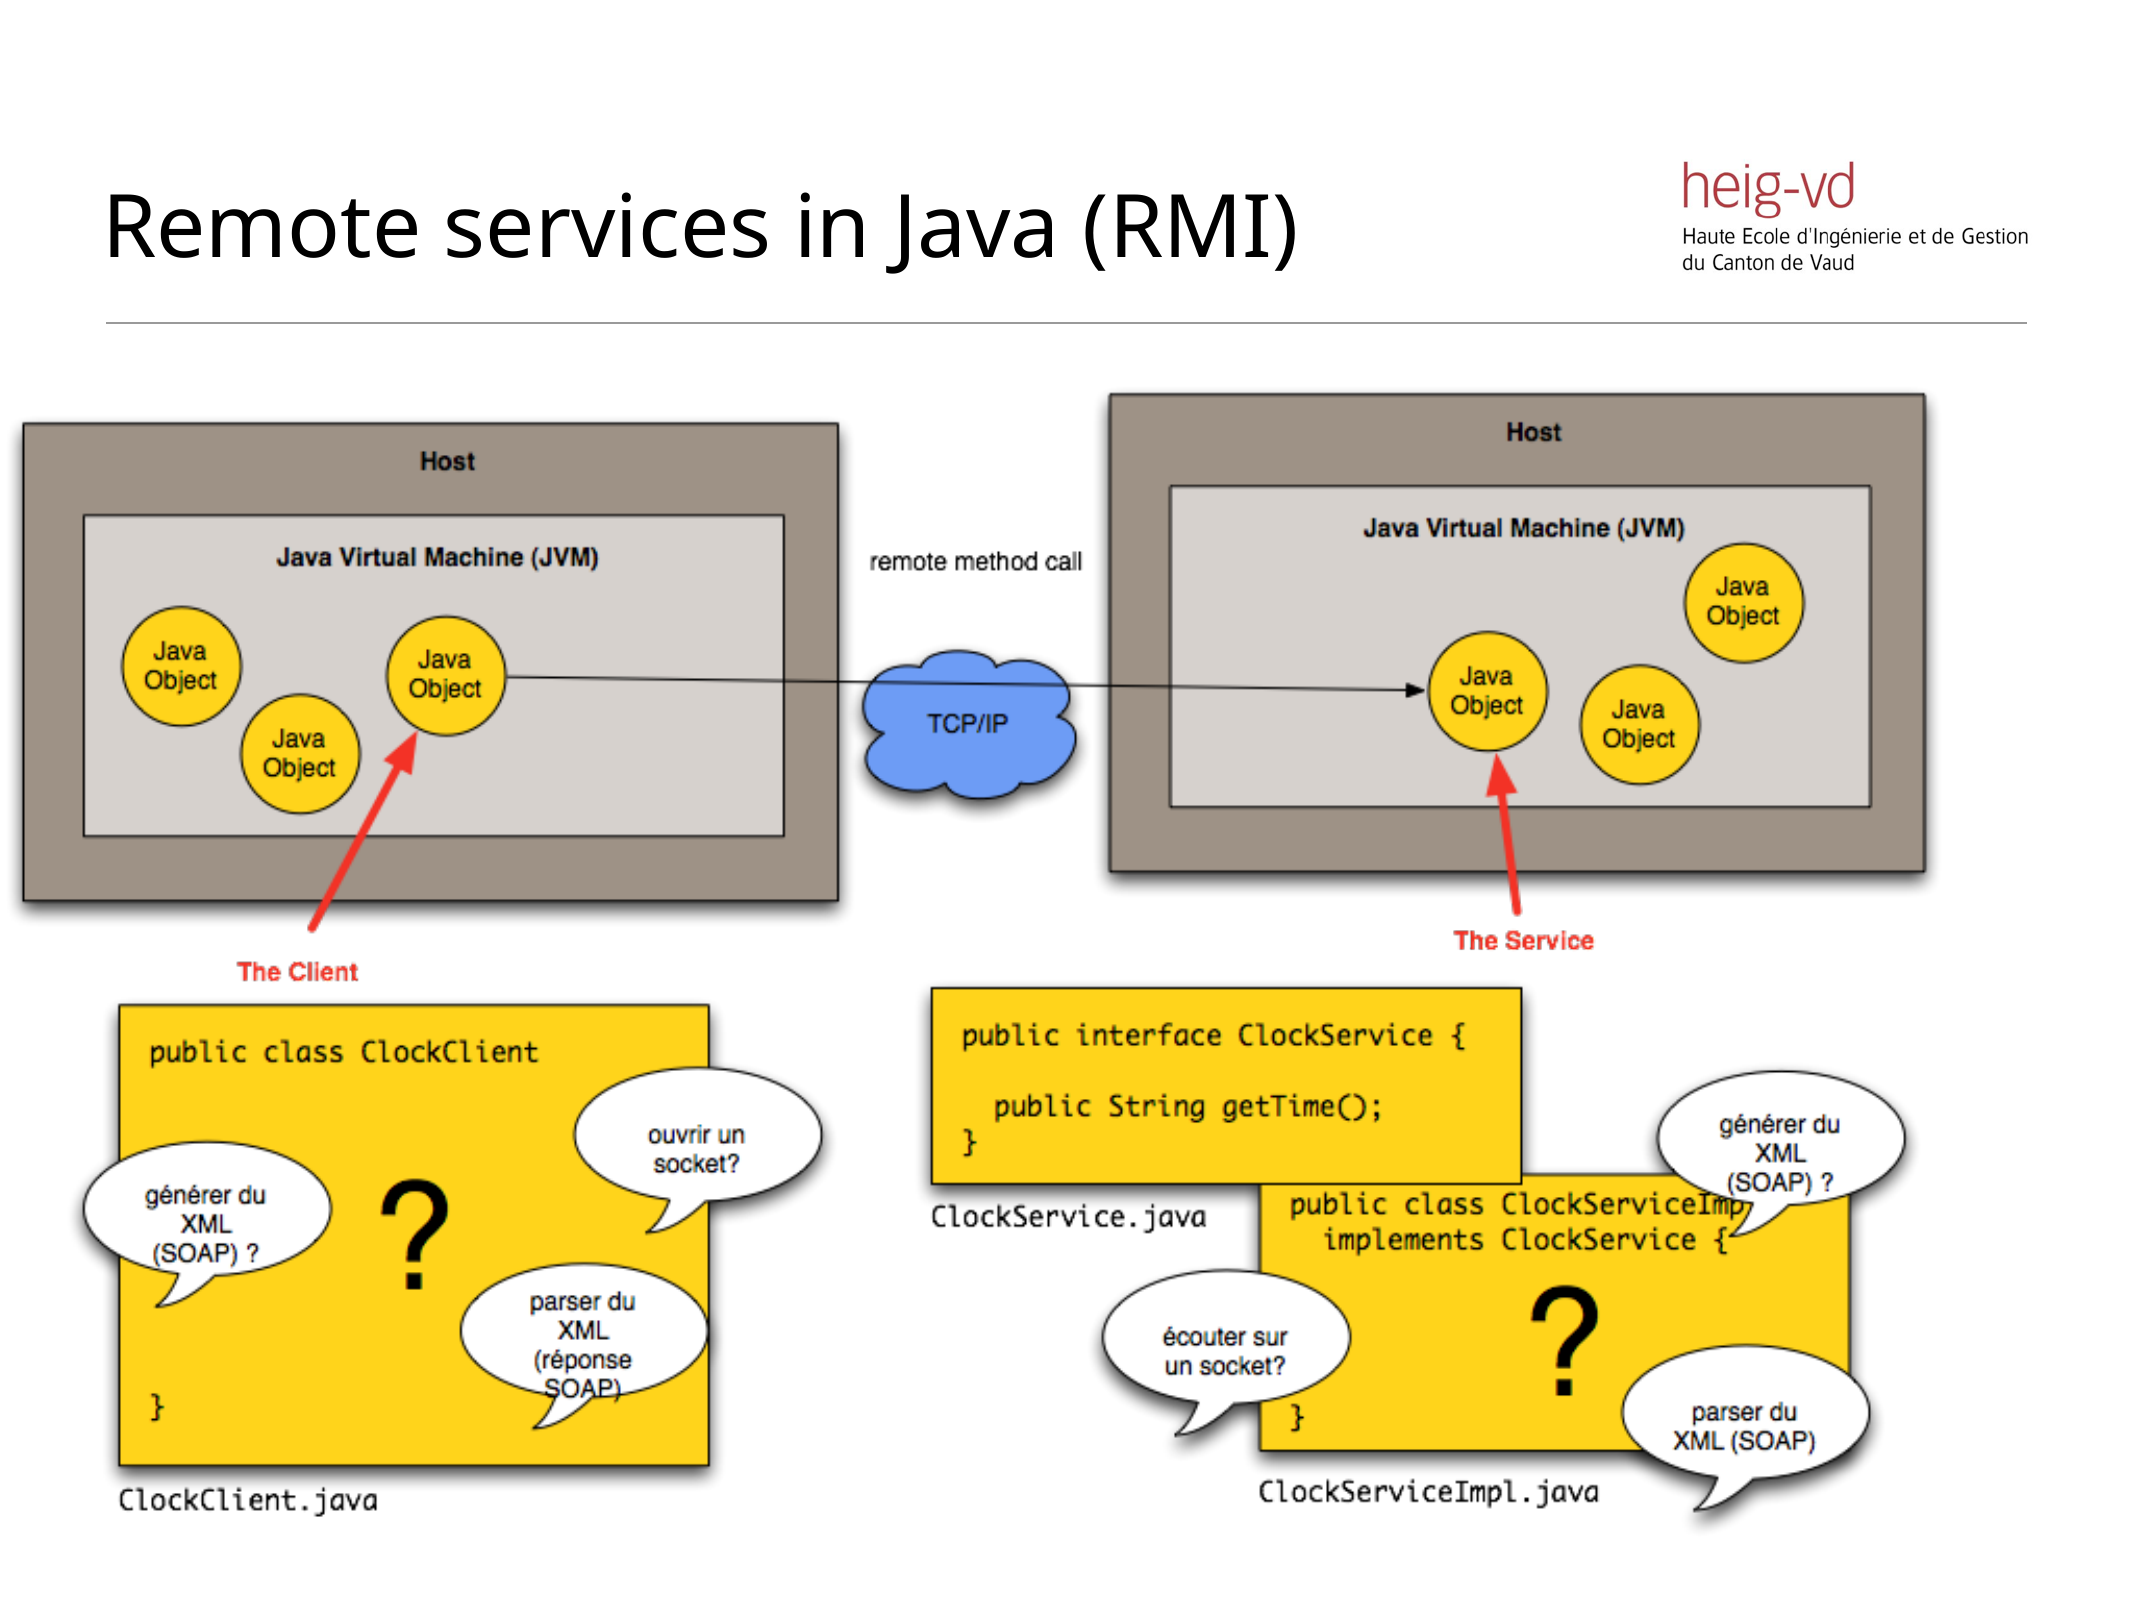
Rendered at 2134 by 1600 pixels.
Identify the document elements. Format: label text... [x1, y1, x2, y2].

title Remote services in Java (RMI) [93, 54, 2040, 284]
picture [0, 379, 1948, 1542]
